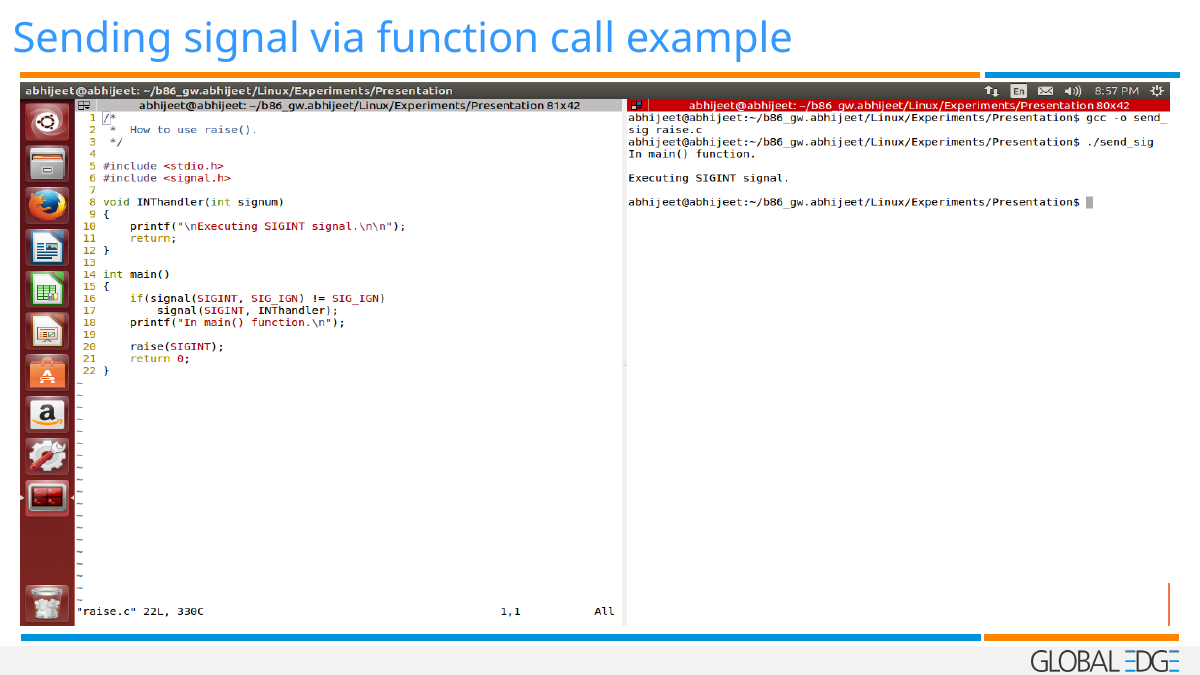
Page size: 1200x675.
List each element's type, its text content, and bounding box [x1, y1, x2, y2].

title Sending signal via function call example [12, 9, 1088, 63]
picture [20, 82, 1170, 626]
picture [1031, 650, 1179, 672]
